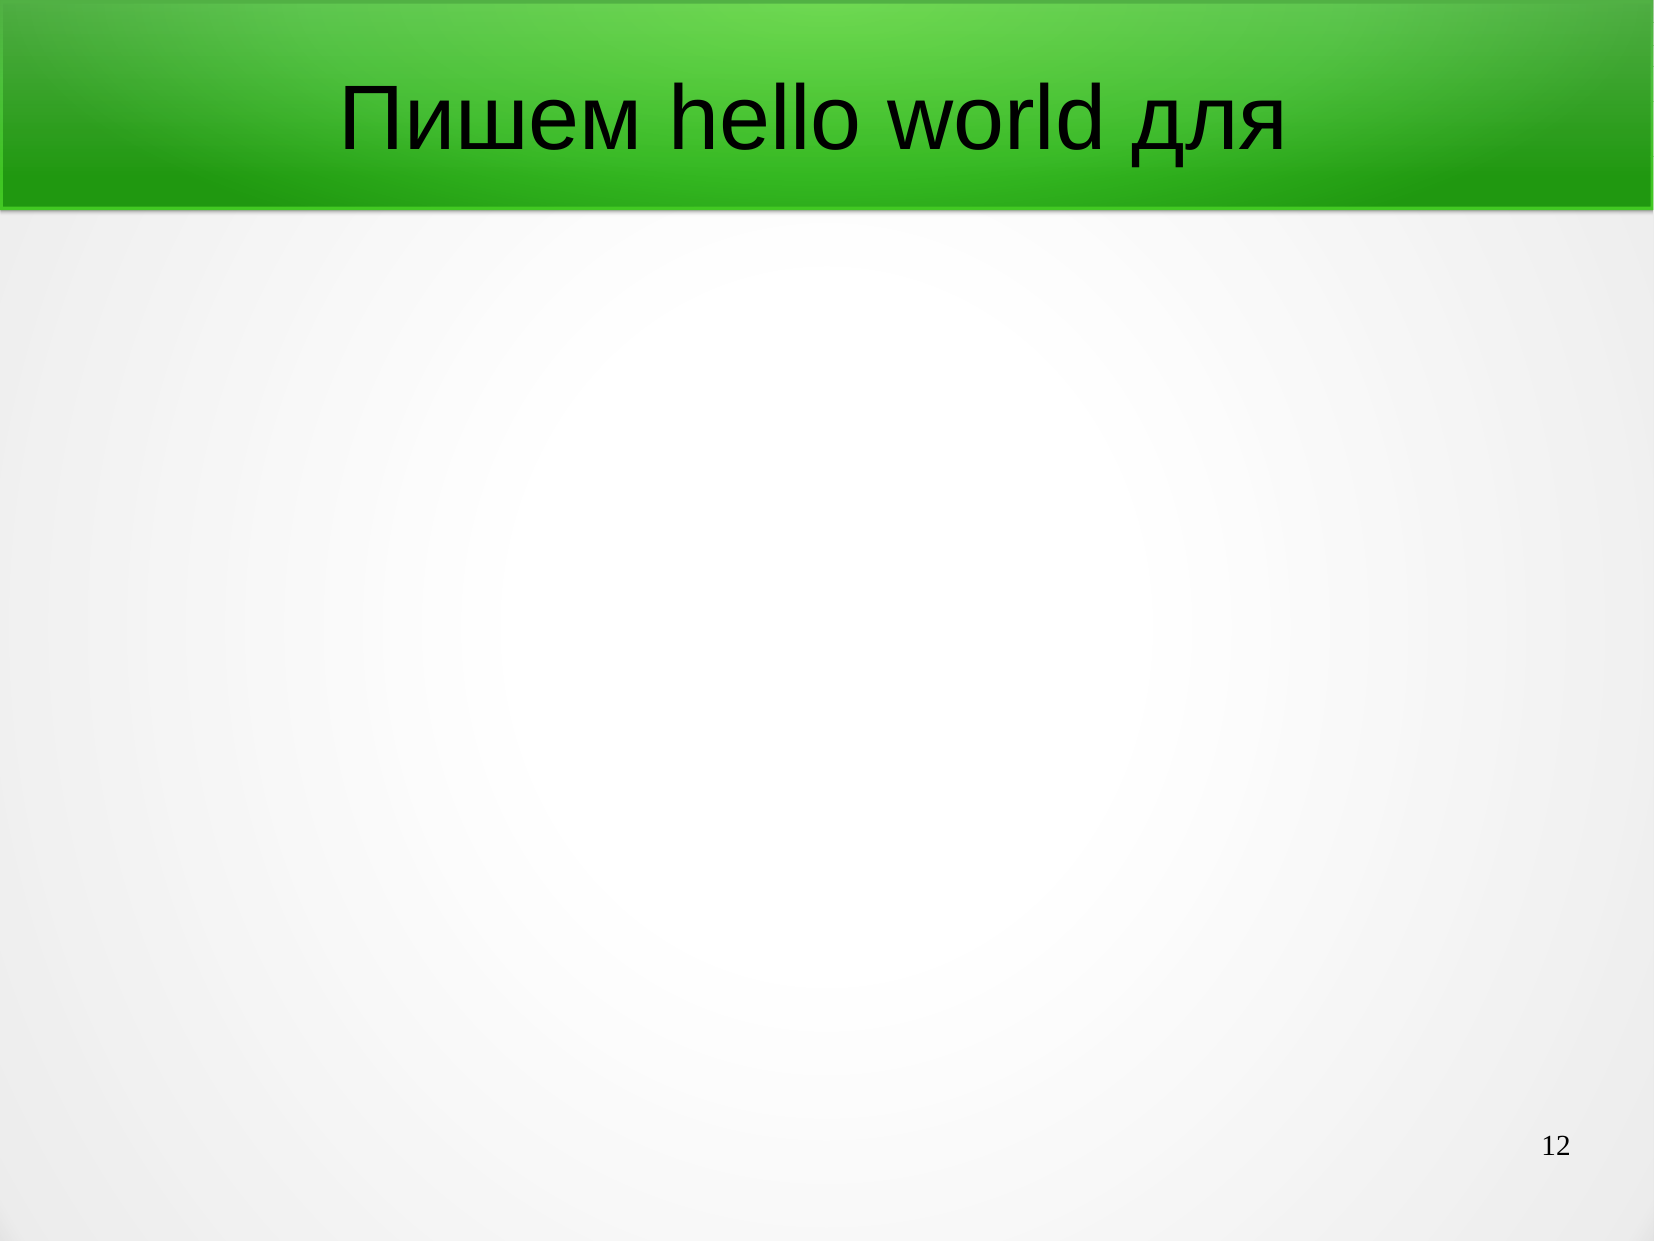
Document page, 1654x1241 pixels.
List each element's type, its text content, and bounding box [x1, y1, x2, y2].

title Пишем hello world для [82, 47, 1571, 189]
